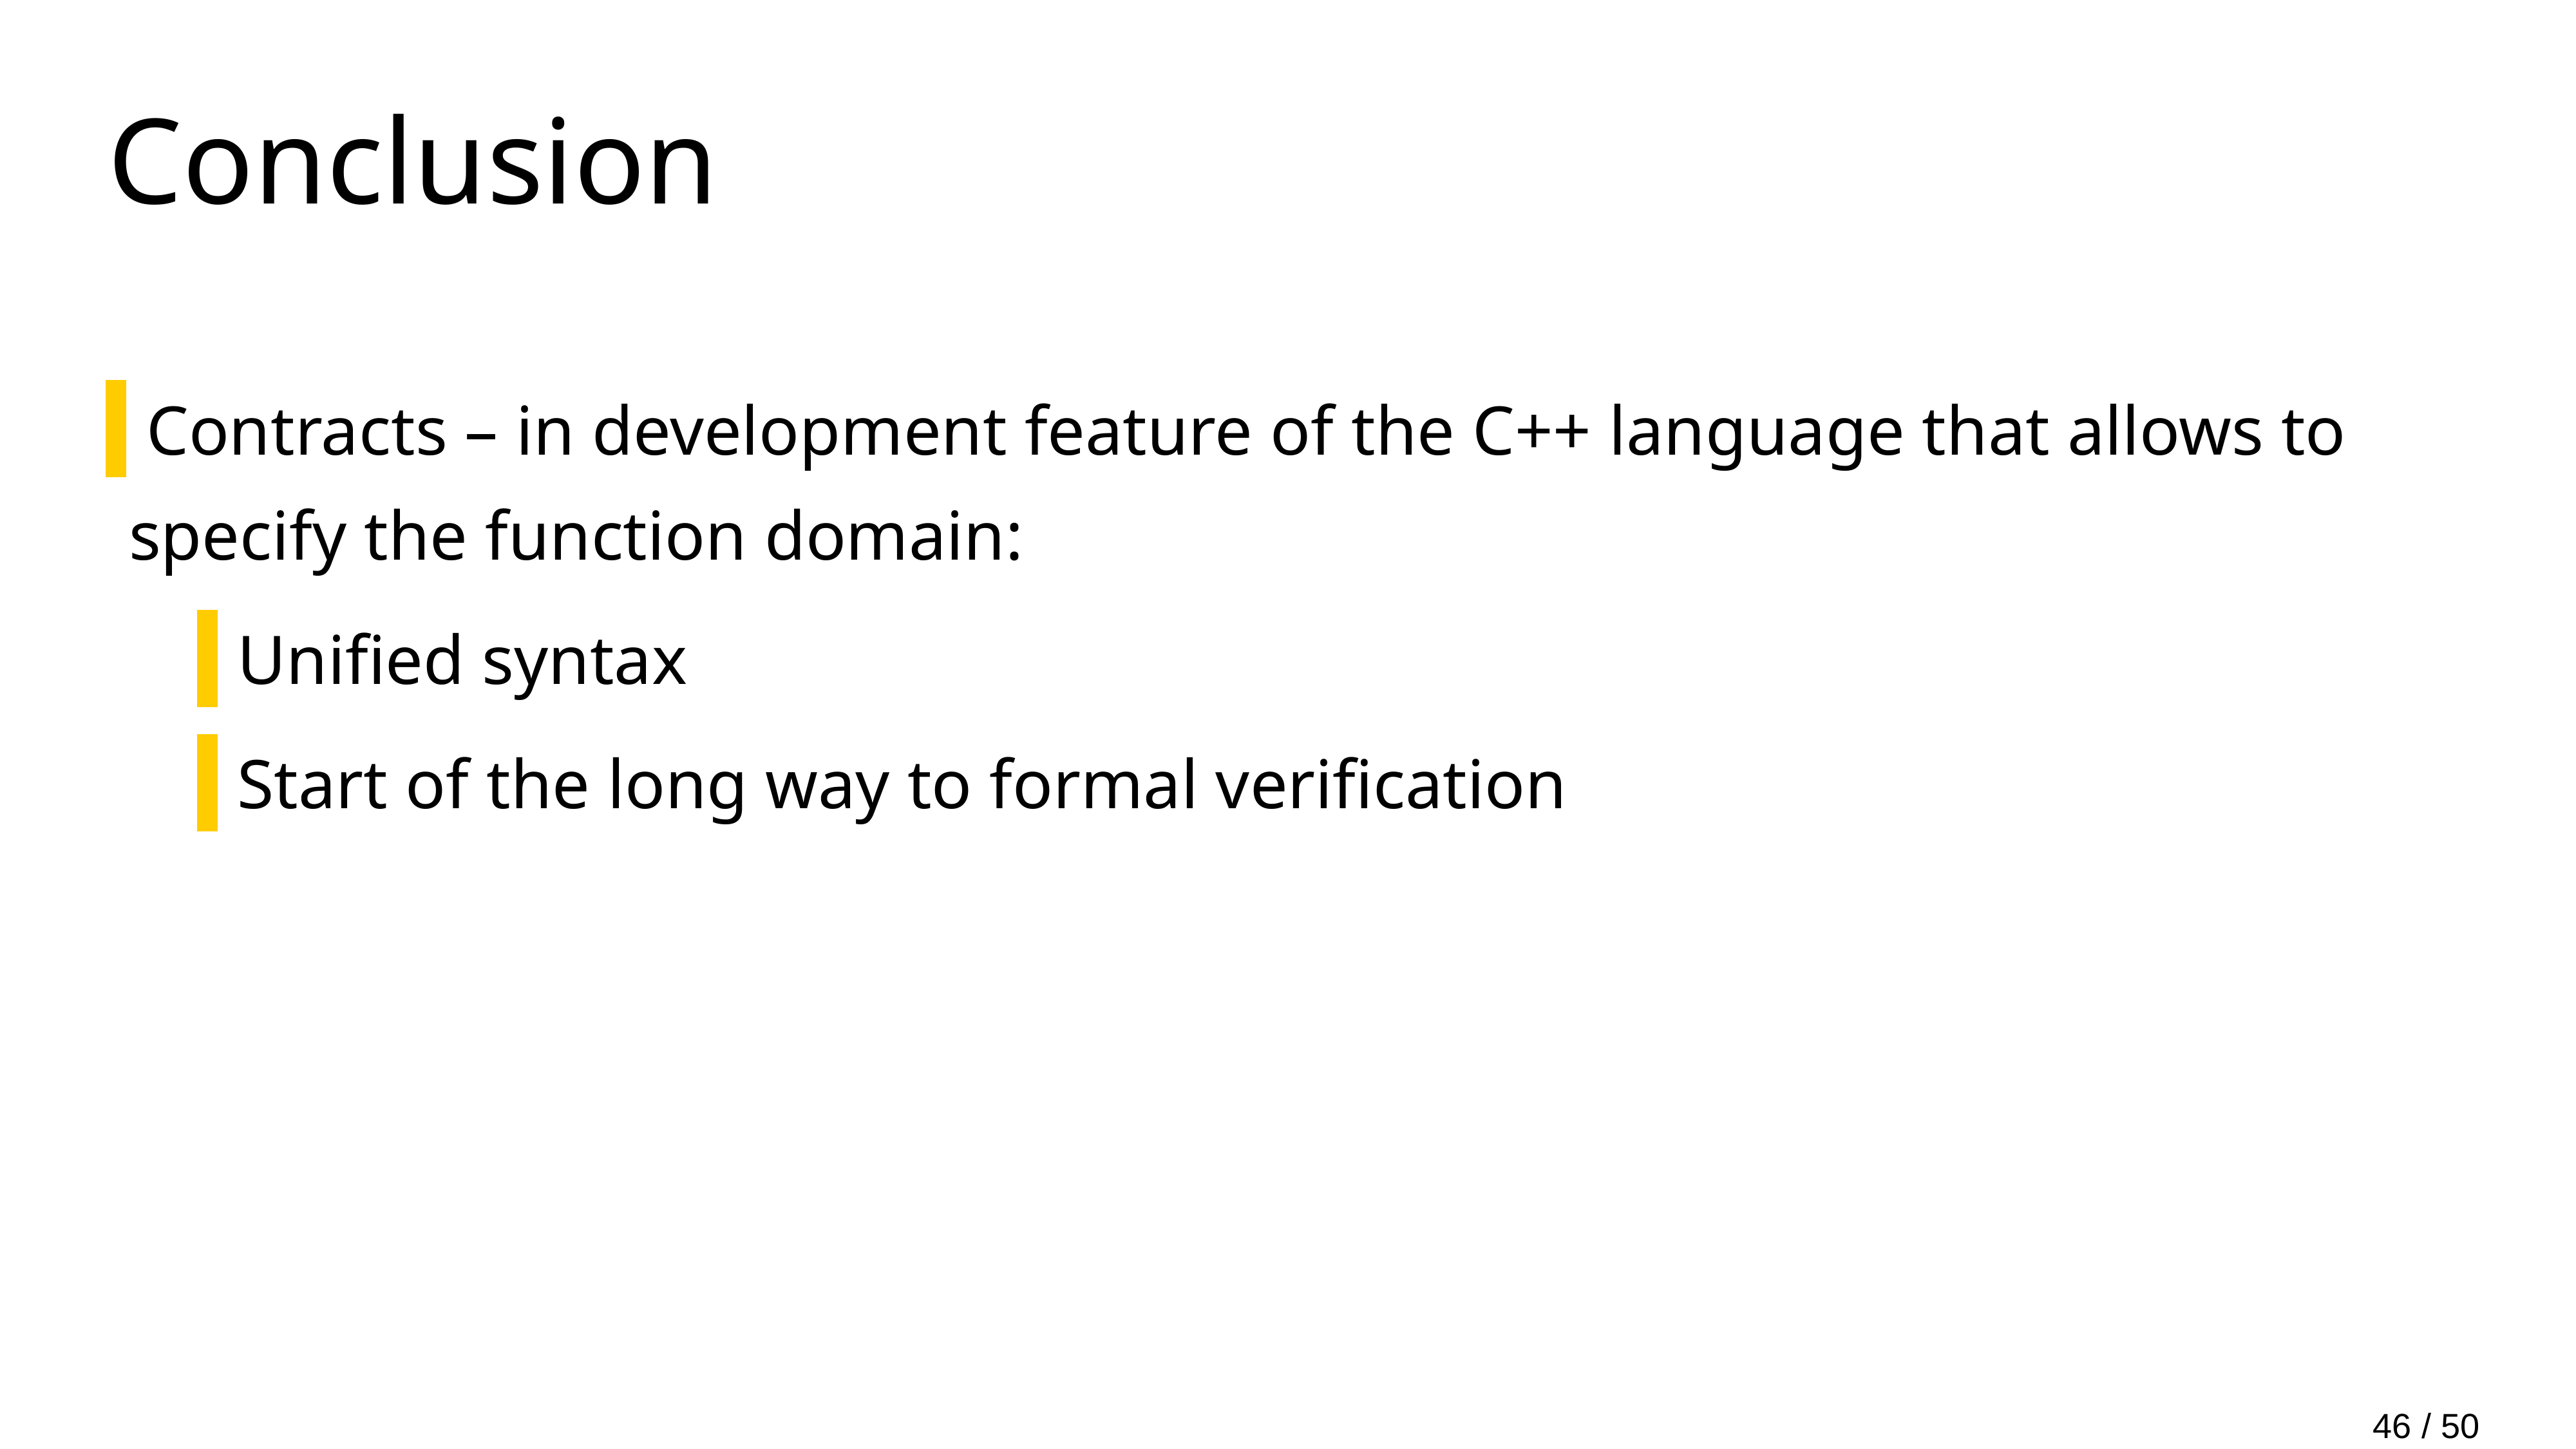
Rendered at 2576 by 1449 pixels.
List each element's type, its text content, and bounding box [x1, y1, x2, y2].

text_box <number> / 50 [2363, 1402, 2576, 1449]
text_box Contracts – in development feature of the C++ language that allows to specify the function domain: Unified syntax Start of the long way to formal verification [96, 364, 2512, 1419]
title Conclusion [108, 80, 2468, 242]
